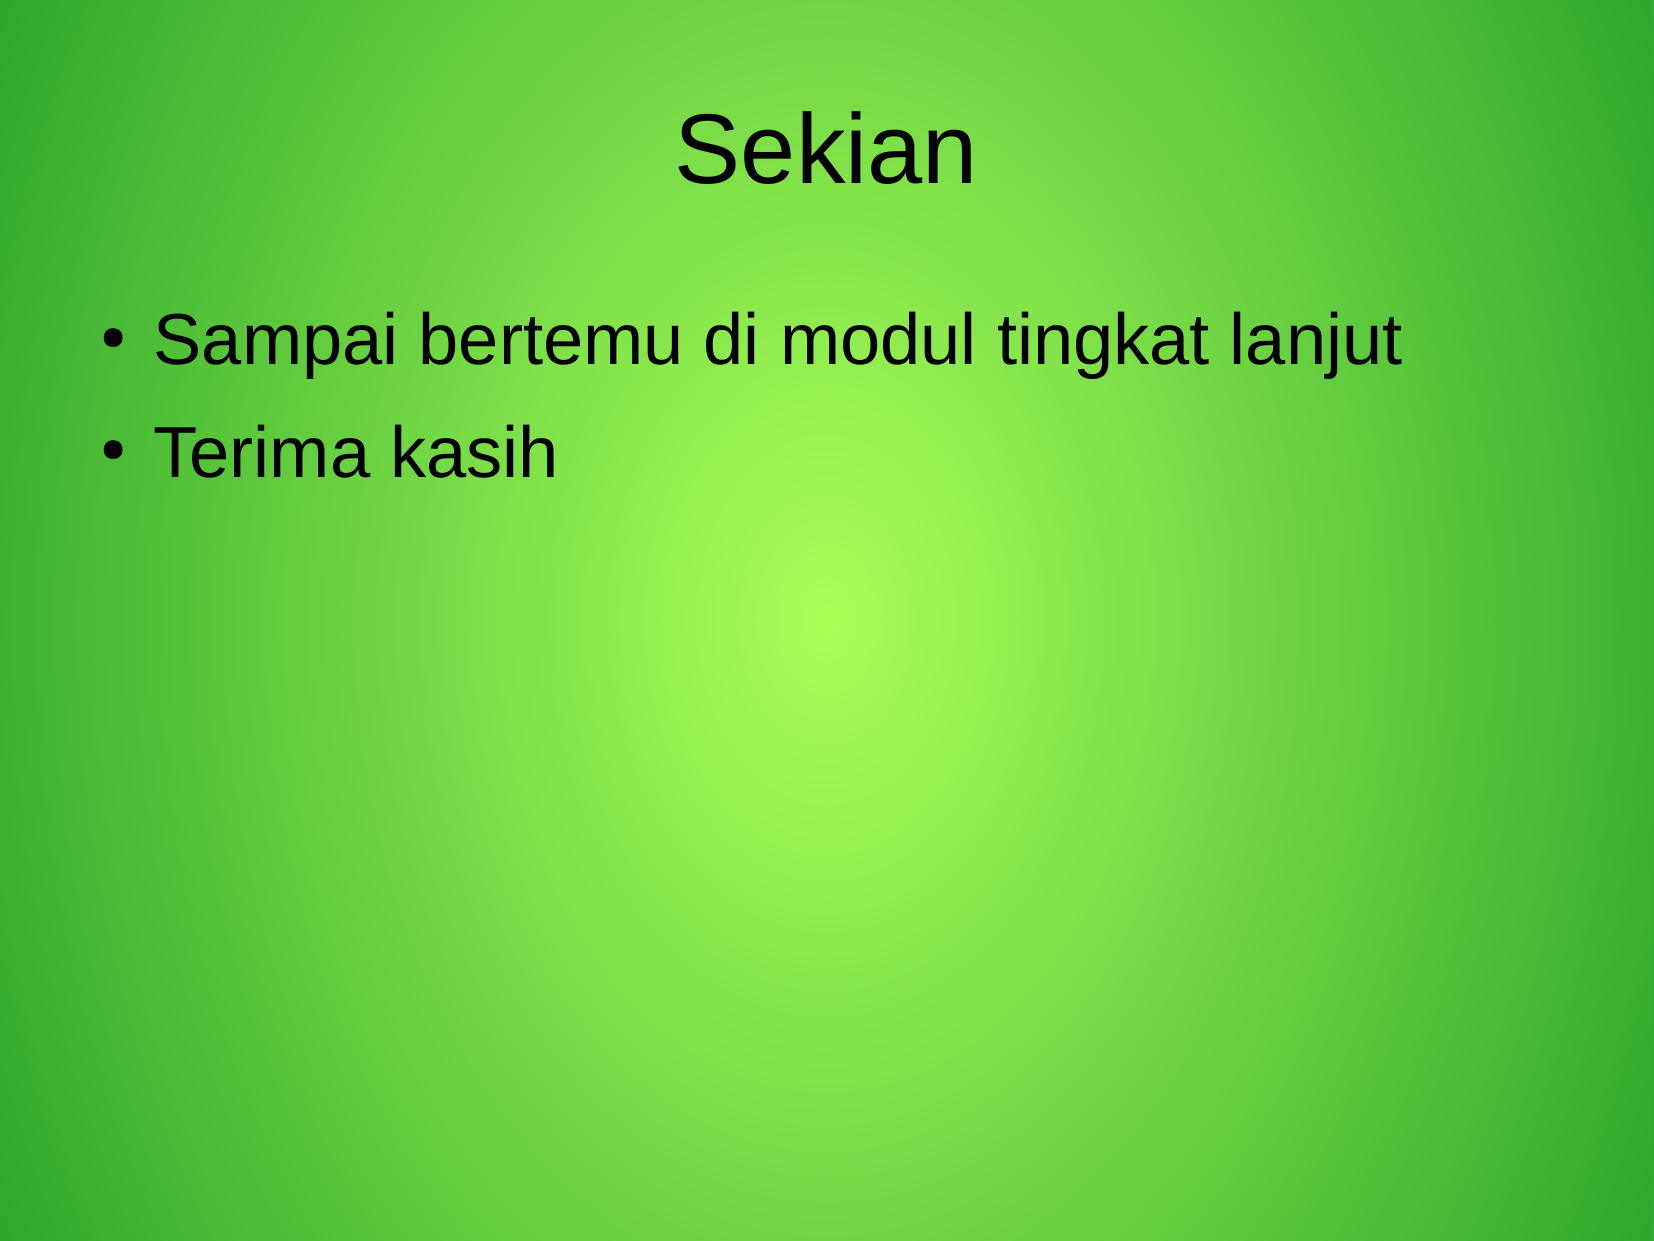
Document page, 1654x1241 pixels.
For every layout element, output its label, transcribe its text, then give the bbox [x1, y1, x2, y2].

title Sekian [82, 47, 1571, 252]
list Sampai bertemu di modul tingkat lanjut Terima kasih [82, 299, 1571, 1019]
